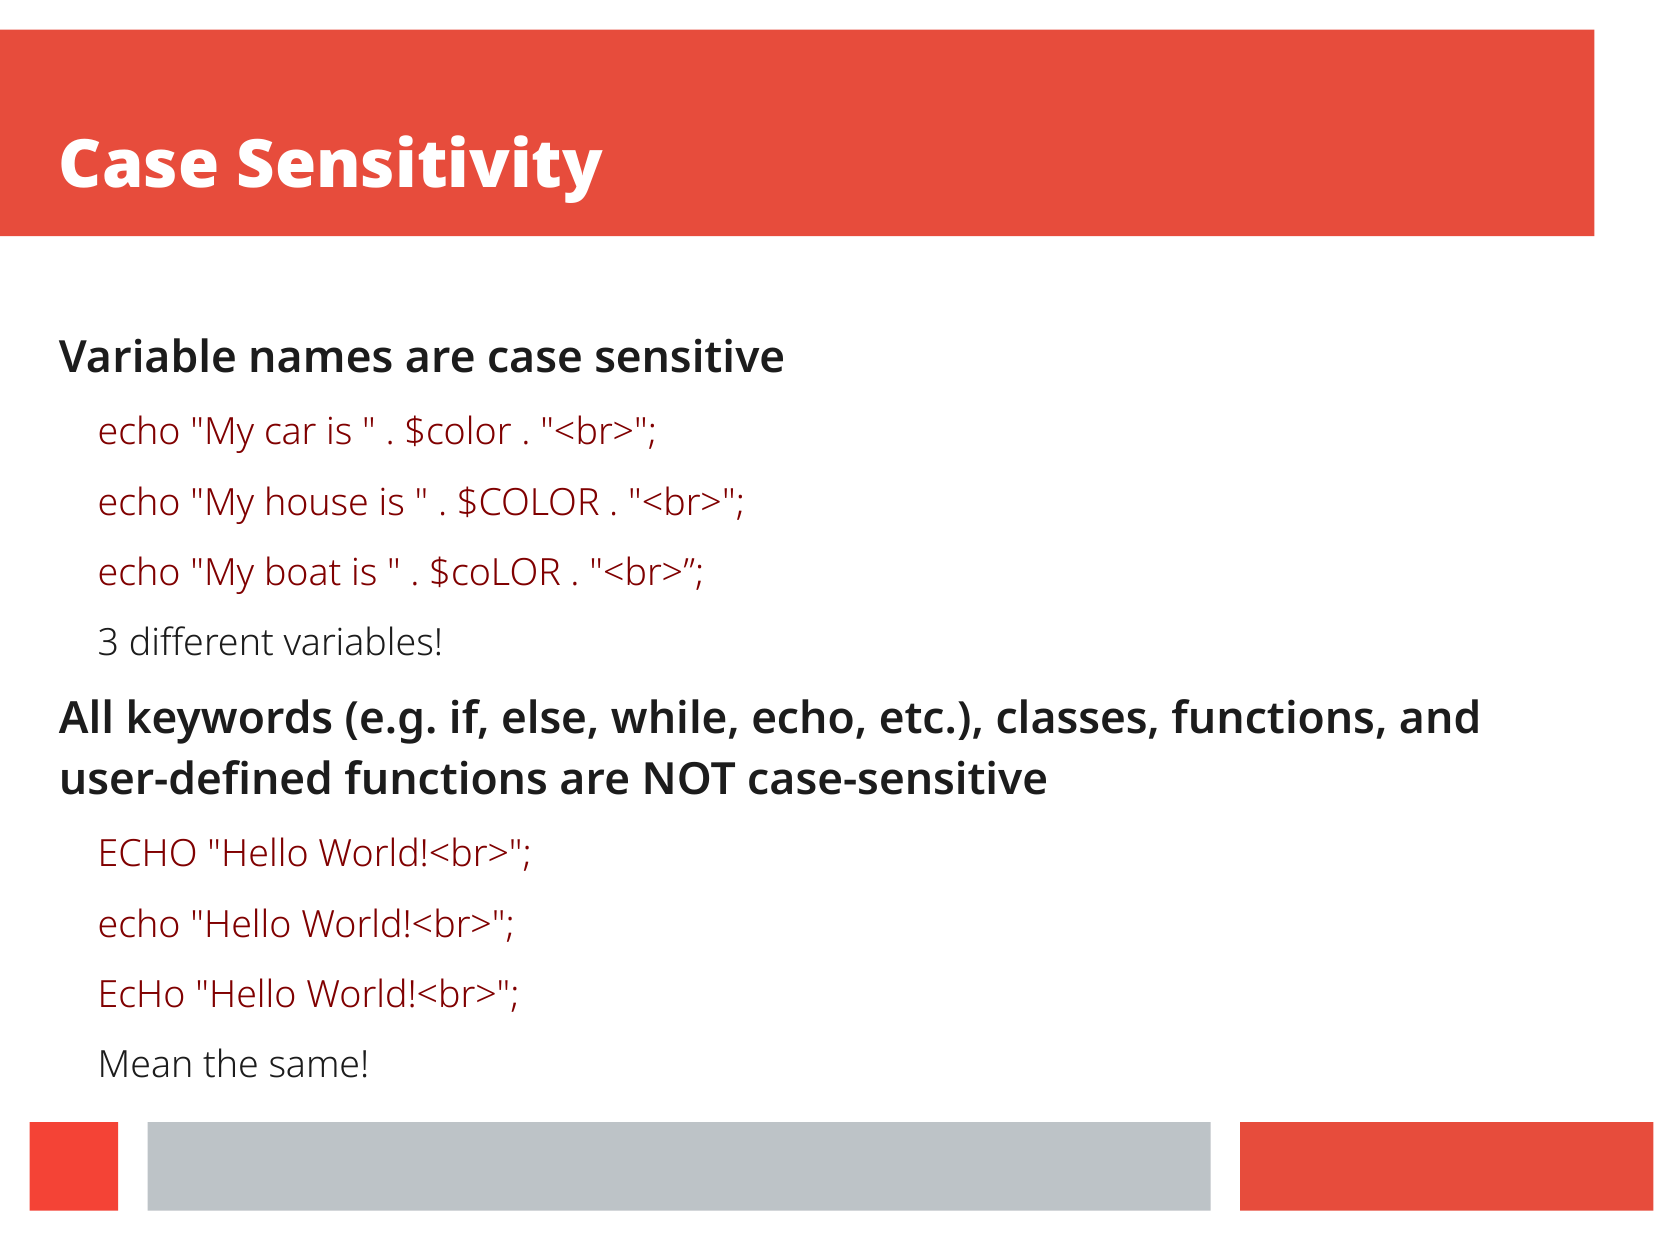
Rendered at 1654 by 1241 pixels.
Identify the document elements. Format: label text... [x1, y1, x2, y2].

list Variable names are case sensitive echo "My car is " . $color . "<br>"; echo "My house is " . $COLOR . "<br>"; echo "My boat is " . $coLOR . "<br>”; 3 different variables! All keywords (e.g. if, else, while, echo, etc.), classes, functions, and user-defined functions are NOT case-sensitive ECHO "Hello World!<br>"; echo "Hello World!<br>"; EcHo "Hello World!<br>"; Mean the same! [59, 324, 1565, 1093]
title Case Sensitivity [59, 59, 1595, 207]
